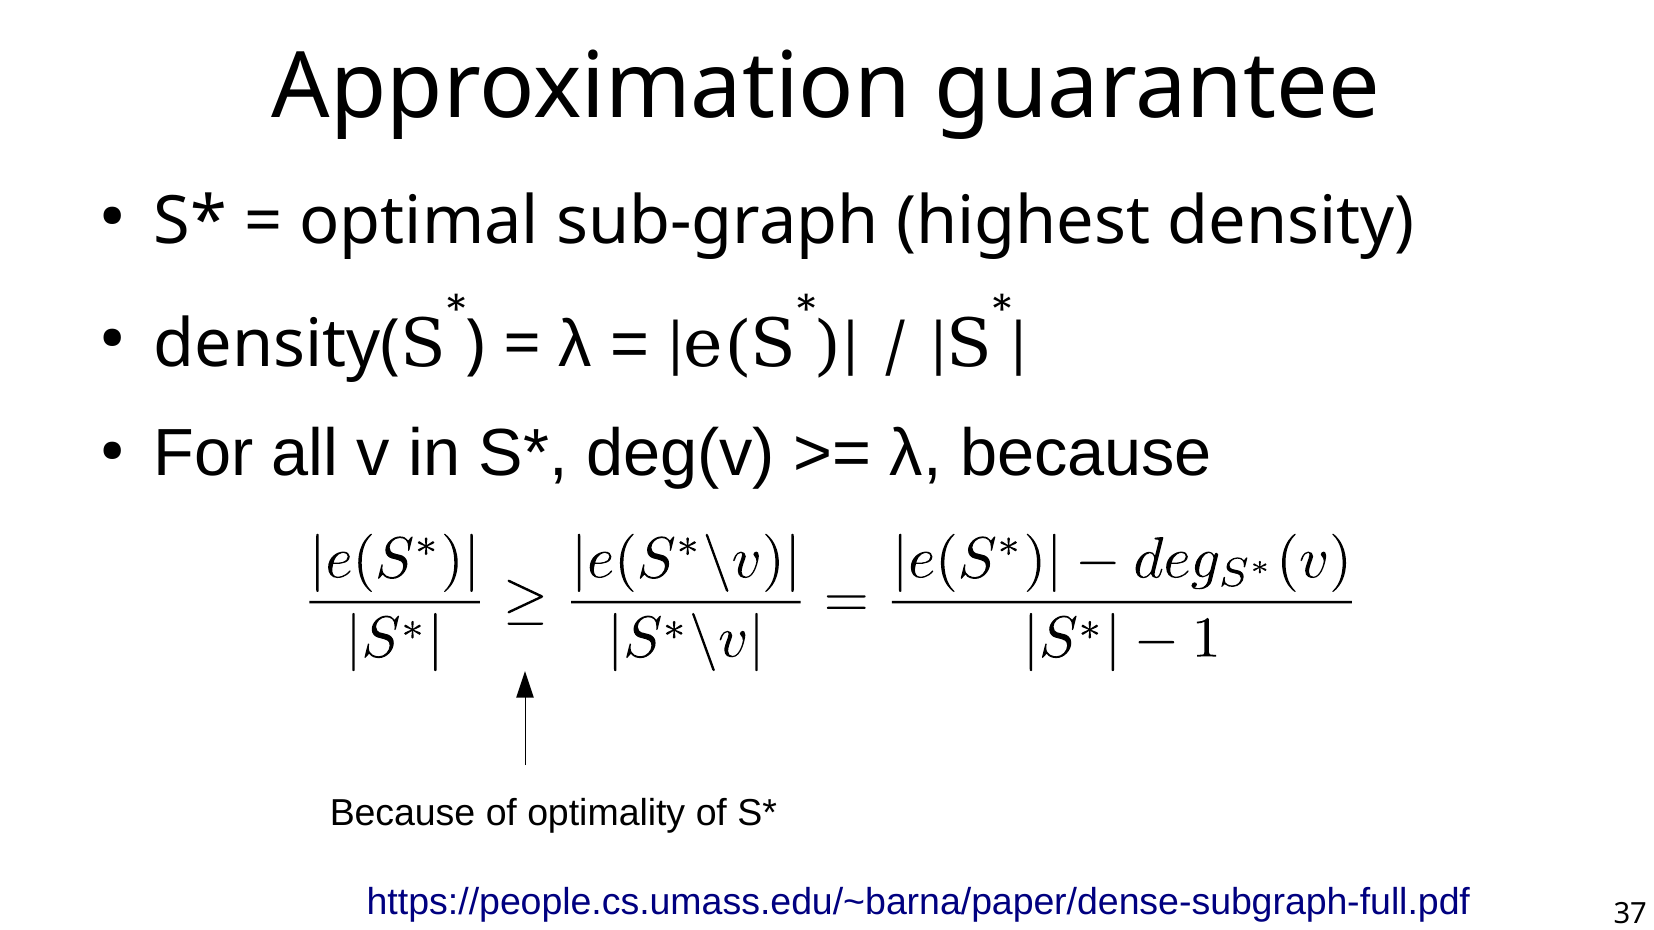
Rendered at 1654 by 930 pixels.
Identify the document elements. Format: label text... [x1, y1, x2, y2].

title Approximation guarantee [82, 0, 1571, 166]
text_box https://people.cs.umass.edu/~barna/paper/dense-subgraph-full.pdf [351, 873, 1486, 930]
list S* = optimal sub-graph (highest density) density(S*) = λ = |e(S*)| / |S*| For all v in S*, deg(v) >= λ, because [82, 172, 1571, 784]
text_box Because of optimality of S* [315, 783, 826, 841]
text_box [309, 533, 1352, 672]
